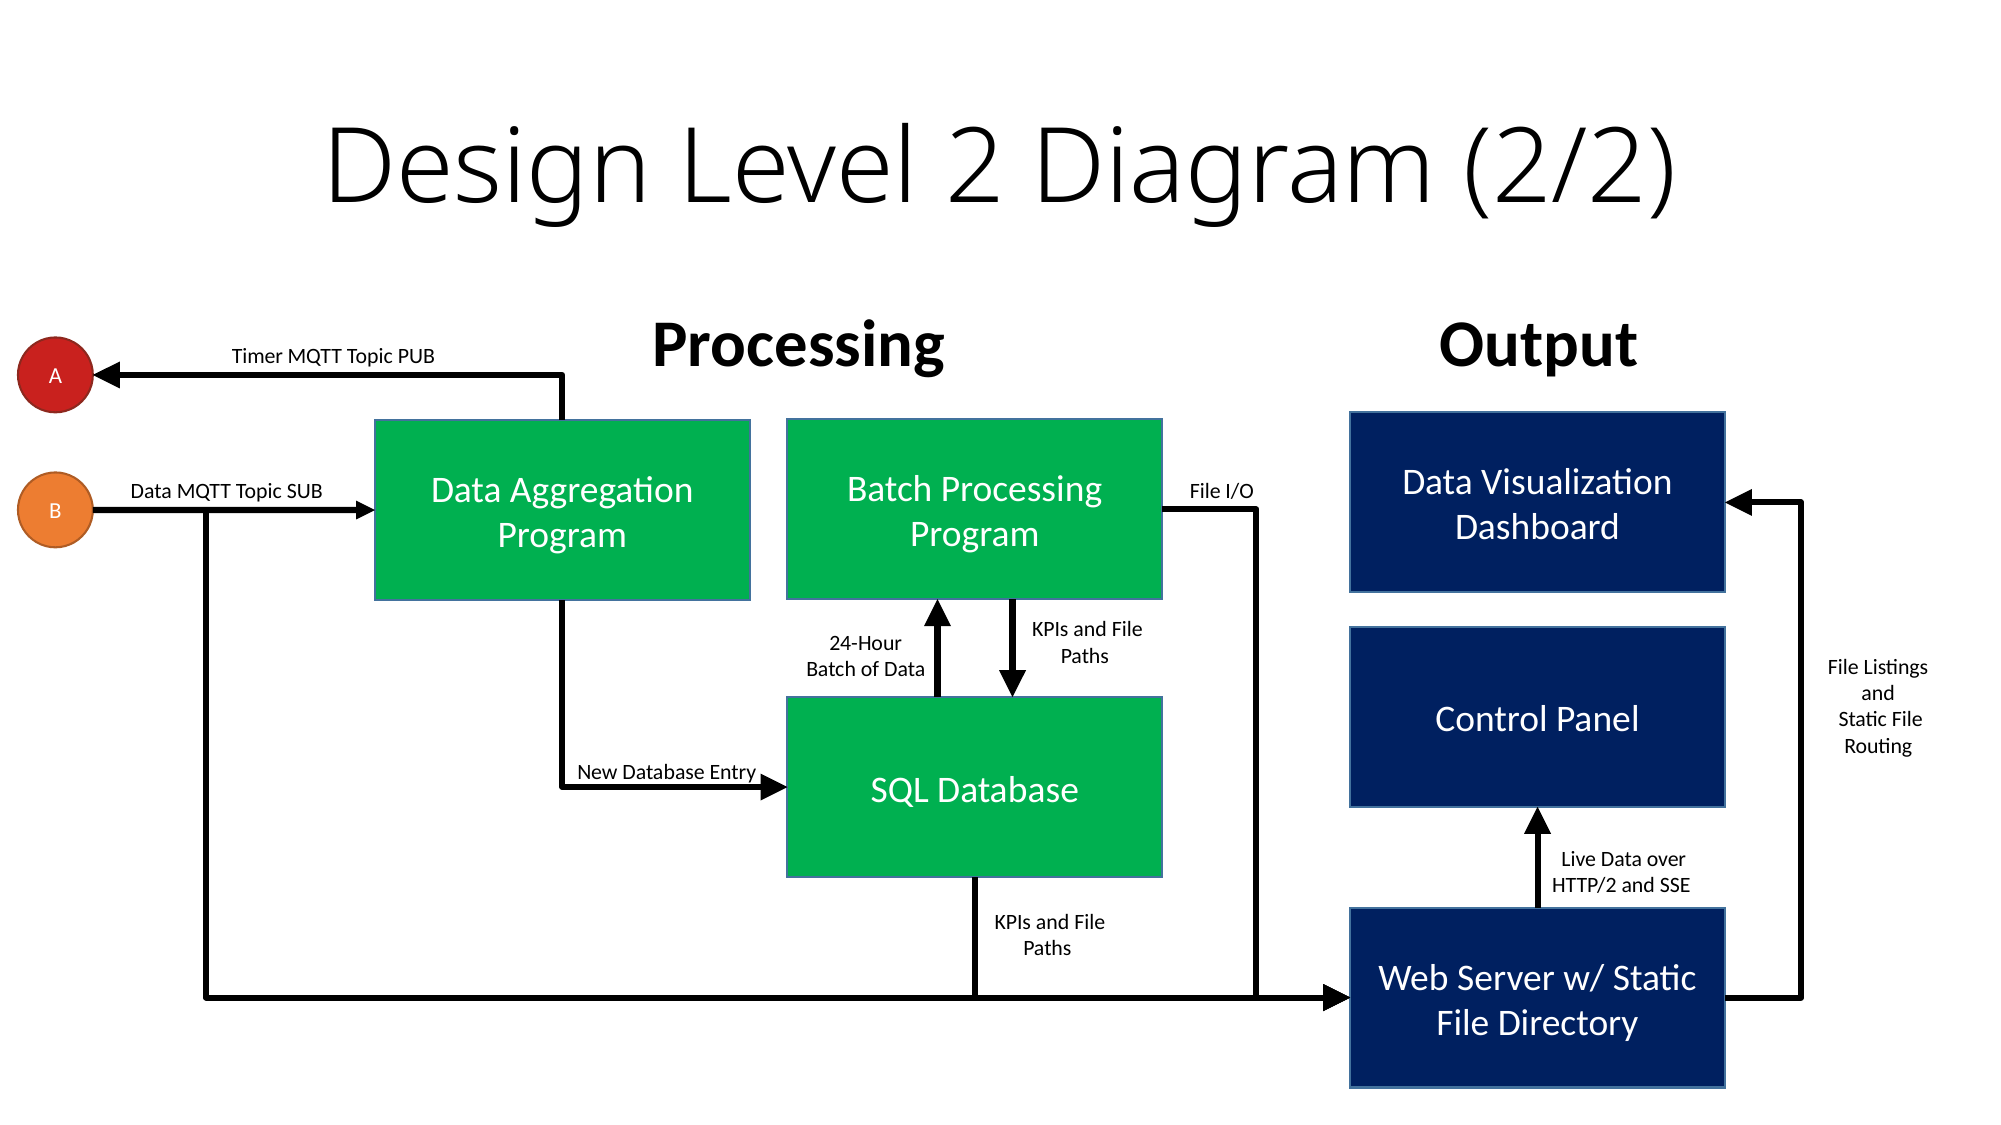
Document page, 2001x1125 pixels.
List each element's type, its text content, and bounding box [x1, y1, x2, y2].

text_box Batch Processing Program [787, 419, 1162, 599]
text_box Control Panel [1350, 627, 1725, 807]
text_box SQL Database [787, 697, 1162, 877]
text_box 24-Hour Batch of Data [787, 620, 934, 689]
text_box File I/O [1162, 468, 1282, 511]
text_box Output [1424, 292, 1654, 388]
title Design Level 2 Diagram (2/2) [137, 59, 1863, 278]
text_box Web Server w/ Static File Directory [1350, 908, 1725, 1088]
text_box B [17, 472, 93, 548]
text_box Live Data over HTTP/2 and SSE [1530, 836, 1718, 905]
text_box Data Visualization Dashboard [1350, 412, 1725, 592]
text_box Data MQTT Topic SUB [115, 469, 338, 511]
text_box File Listings and Static File Routing [1799, 645, 1957, 765]
text_box KPIs and File Paths [1012, 607, 1163, 675]
text_box New Database Entry [565, 749, 788, 786]
text_box KPIs and File Paths [975, 899, 1126, 968]
text_box Processing [637, 292, 961, 388]
text_box Data Aggregation Program [375, 420, 750, 600]
text_box A [17, 337, 93, 413]
text_box Timer MQTT Topic PUB [217, 334, 450, 376]
